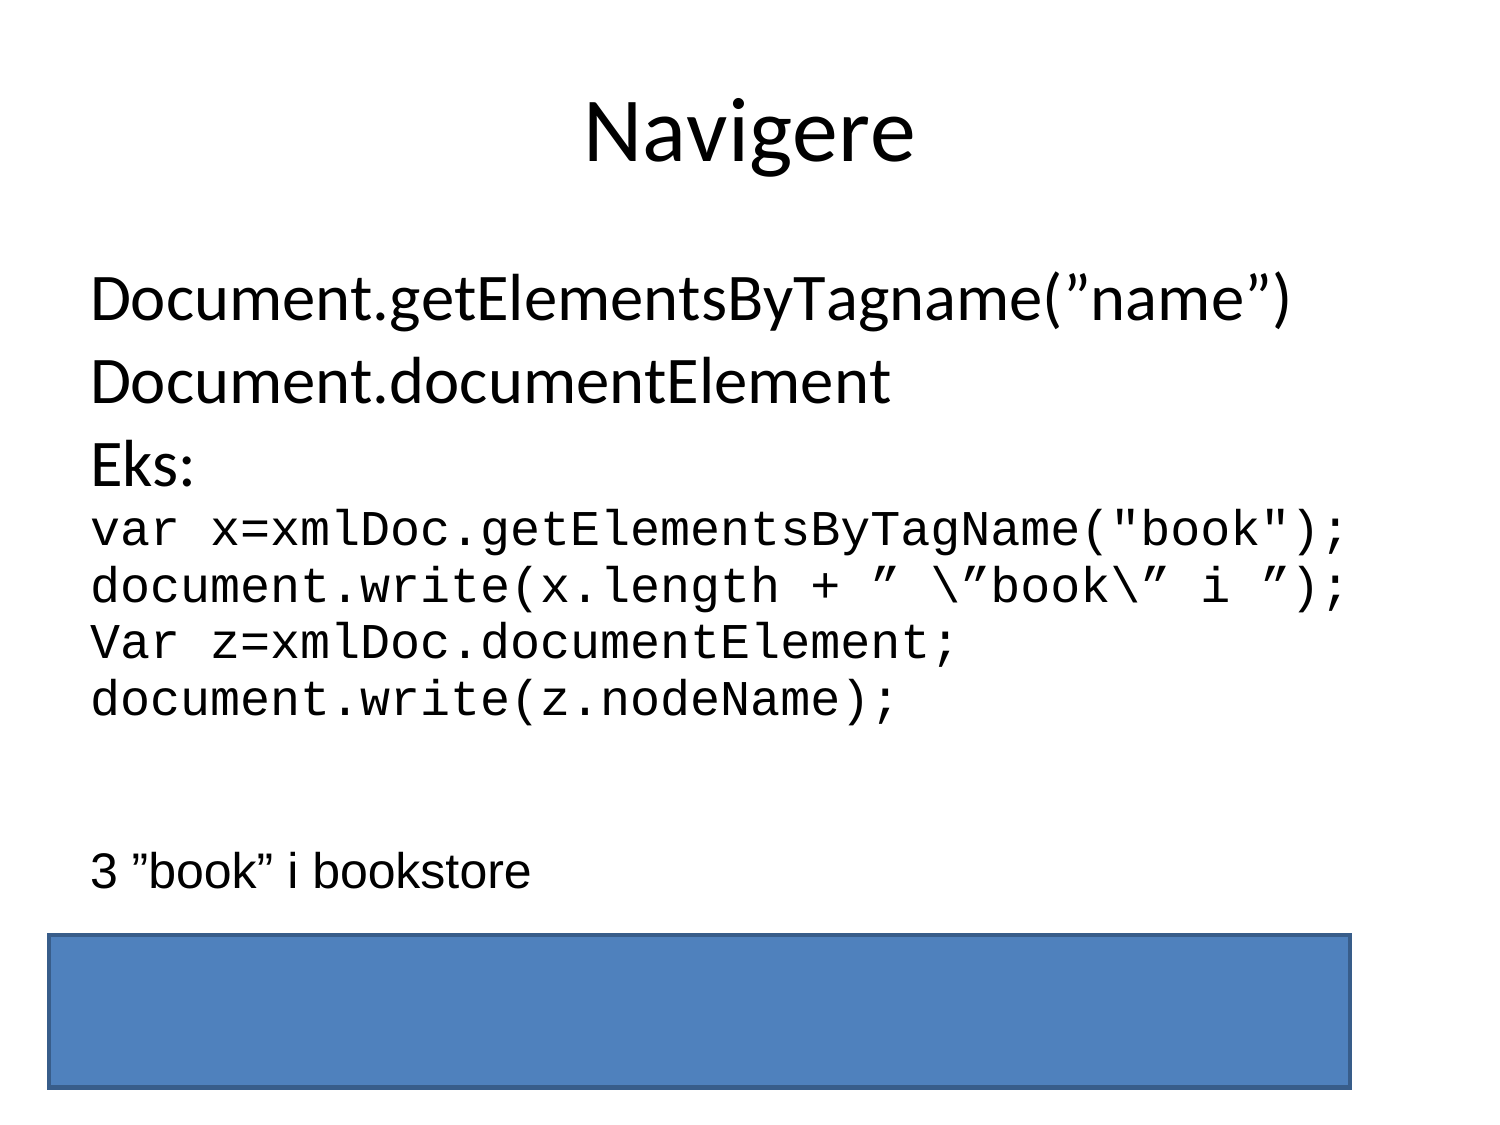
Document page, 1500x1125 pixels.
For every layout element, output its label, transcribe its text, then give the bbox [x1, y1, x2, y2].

title Navigere [75, 45, 1426, 233]
list Document.getElementsByTagname(”name”) Document.documentElement Eks: var x=xmlDoc.getElementsByTagName("book"); document.write(x.length + ” \”book\” i ”); Var z=xmlDoc.documentElement; document.write(z.nodeName); 3 ”book” i bookstore [75, 262, 1426, 1125]
text_box [49, 935, 75, 1088]
